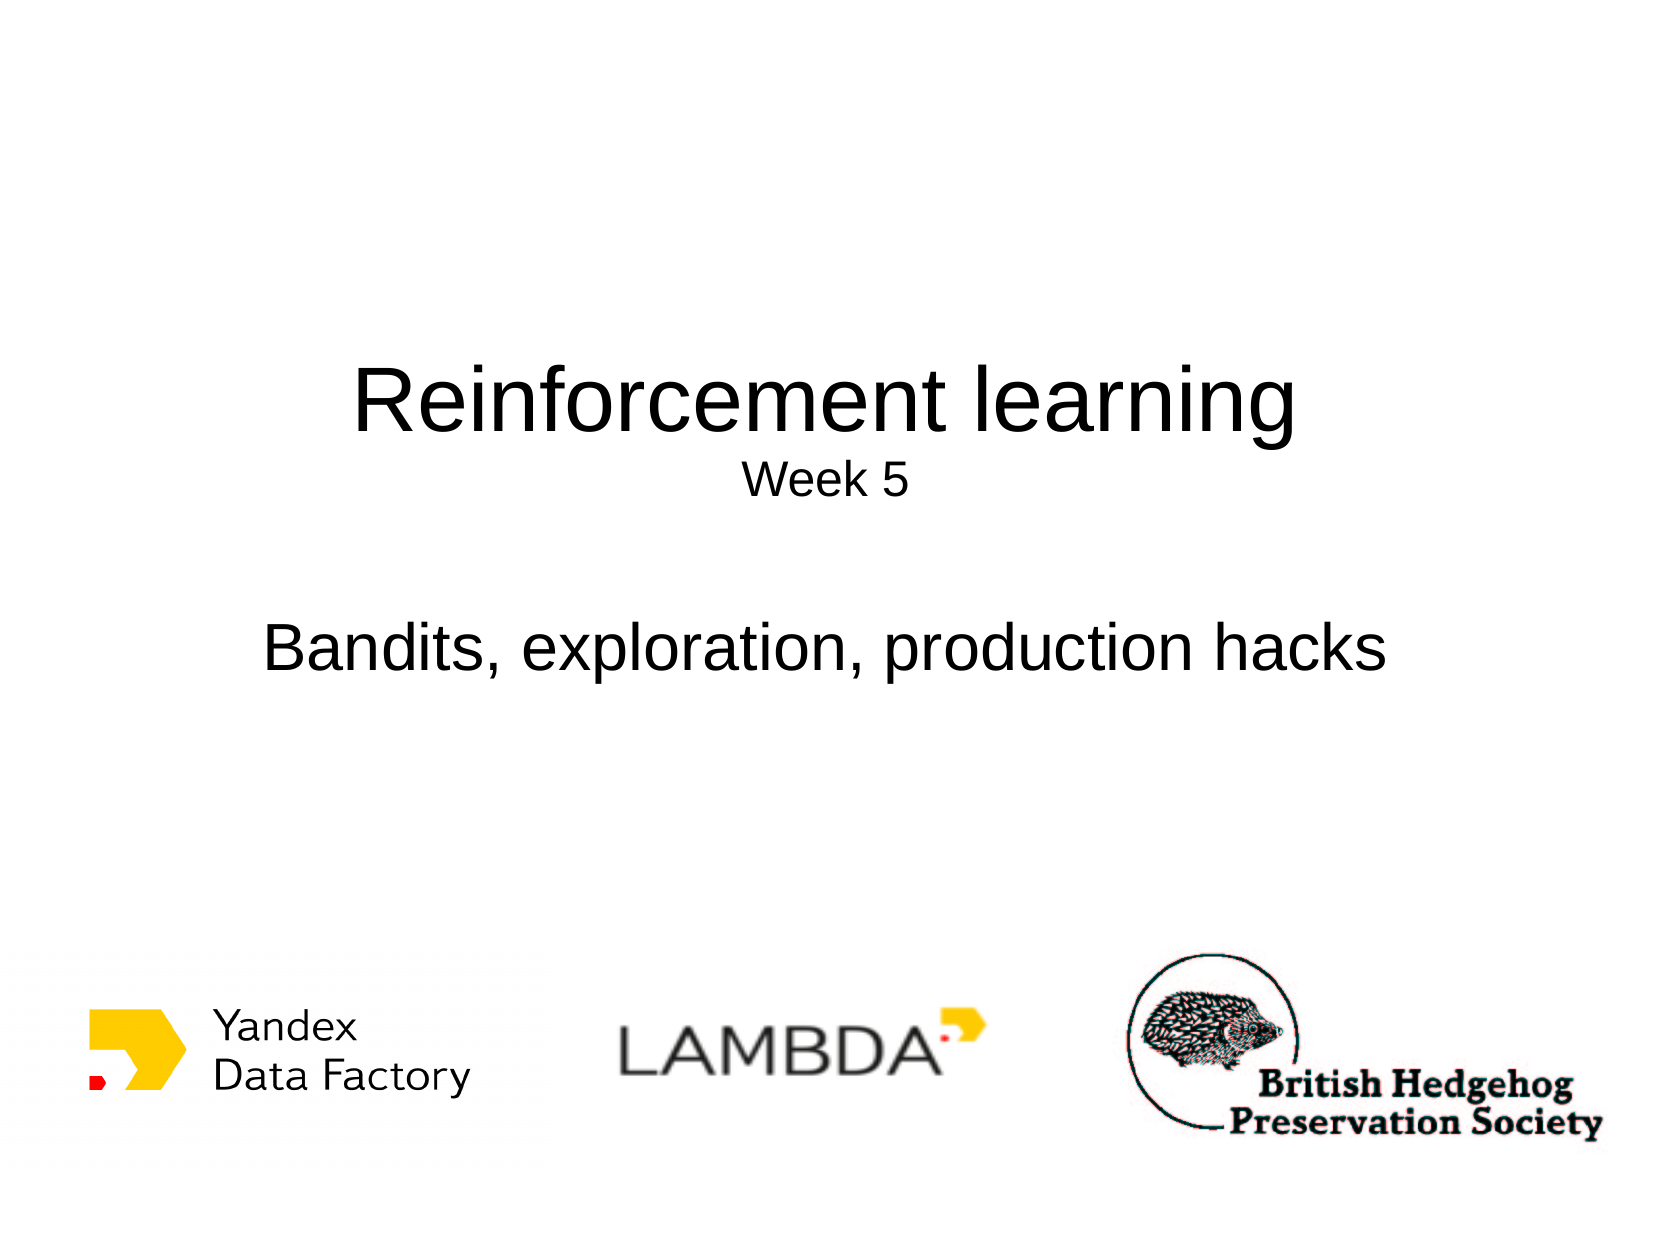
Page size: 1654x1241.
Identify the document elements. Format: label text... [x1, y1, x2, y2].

picture [0, 929, 556, 1171]
picture [585, 872, 1006, 1213]
text_box Reinforcement learning Week 5 Bandits, exploration, production hacks [0, 311, 1654, 723]
picture [1050, 869, 1654, 1241]
